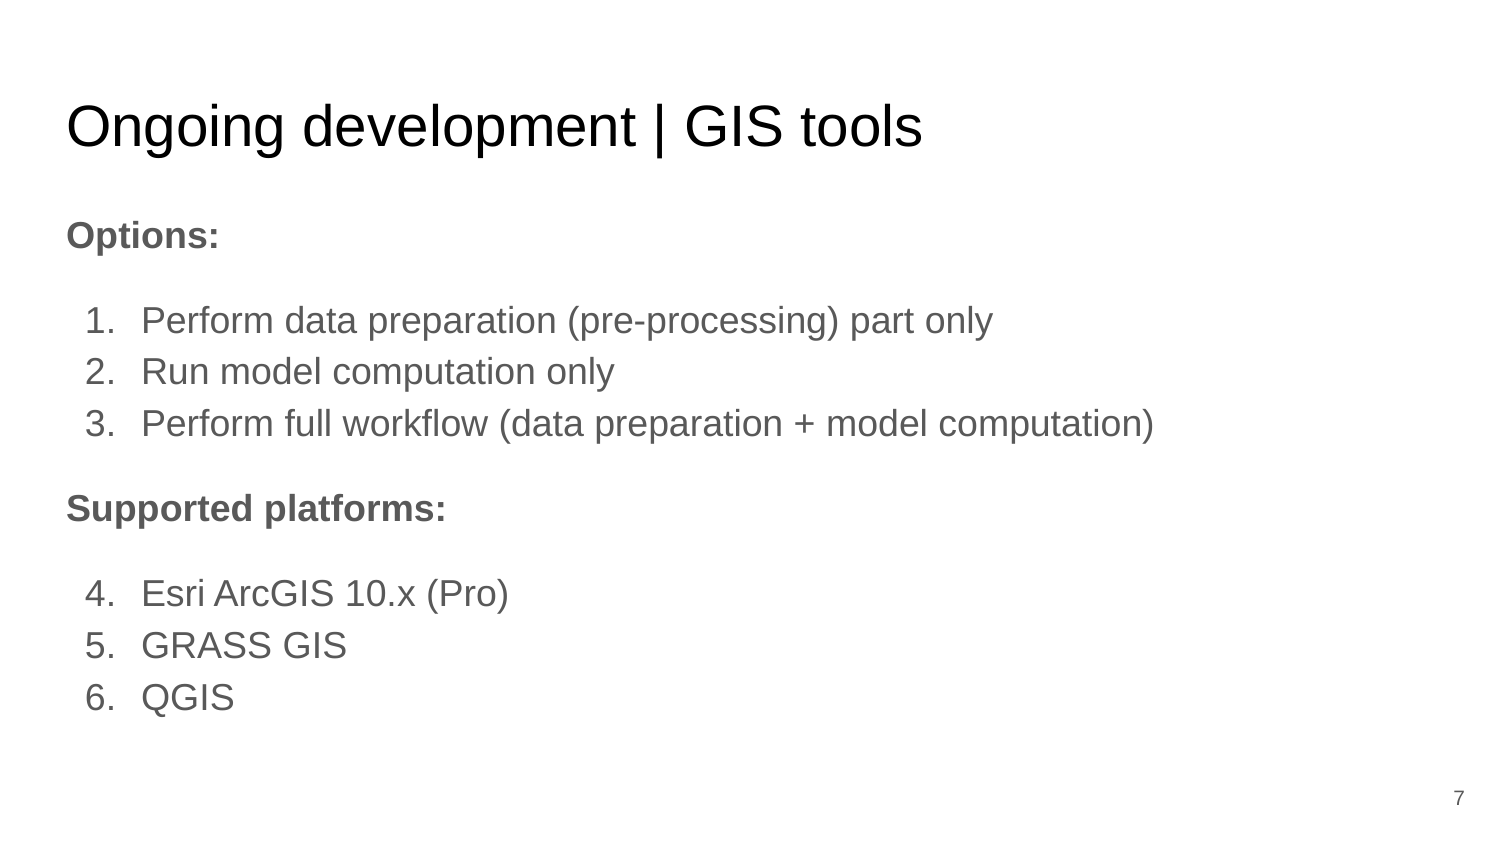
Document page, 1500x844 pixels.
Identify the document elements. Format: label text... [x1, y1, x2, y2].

list Options: Perform data preparation (pre-processing) part only Run model computation only Perform full workflow (data preparation + model computation) Supported platforms: Esri ArcGIS 10.x (Pro) GRASS GIS QGIS [51, 189, 1449, 750]
slide_number <number> [1389, 764, 1480, 830]
title Ongoing development | GIS tools [51, 72, 1449, 167]
